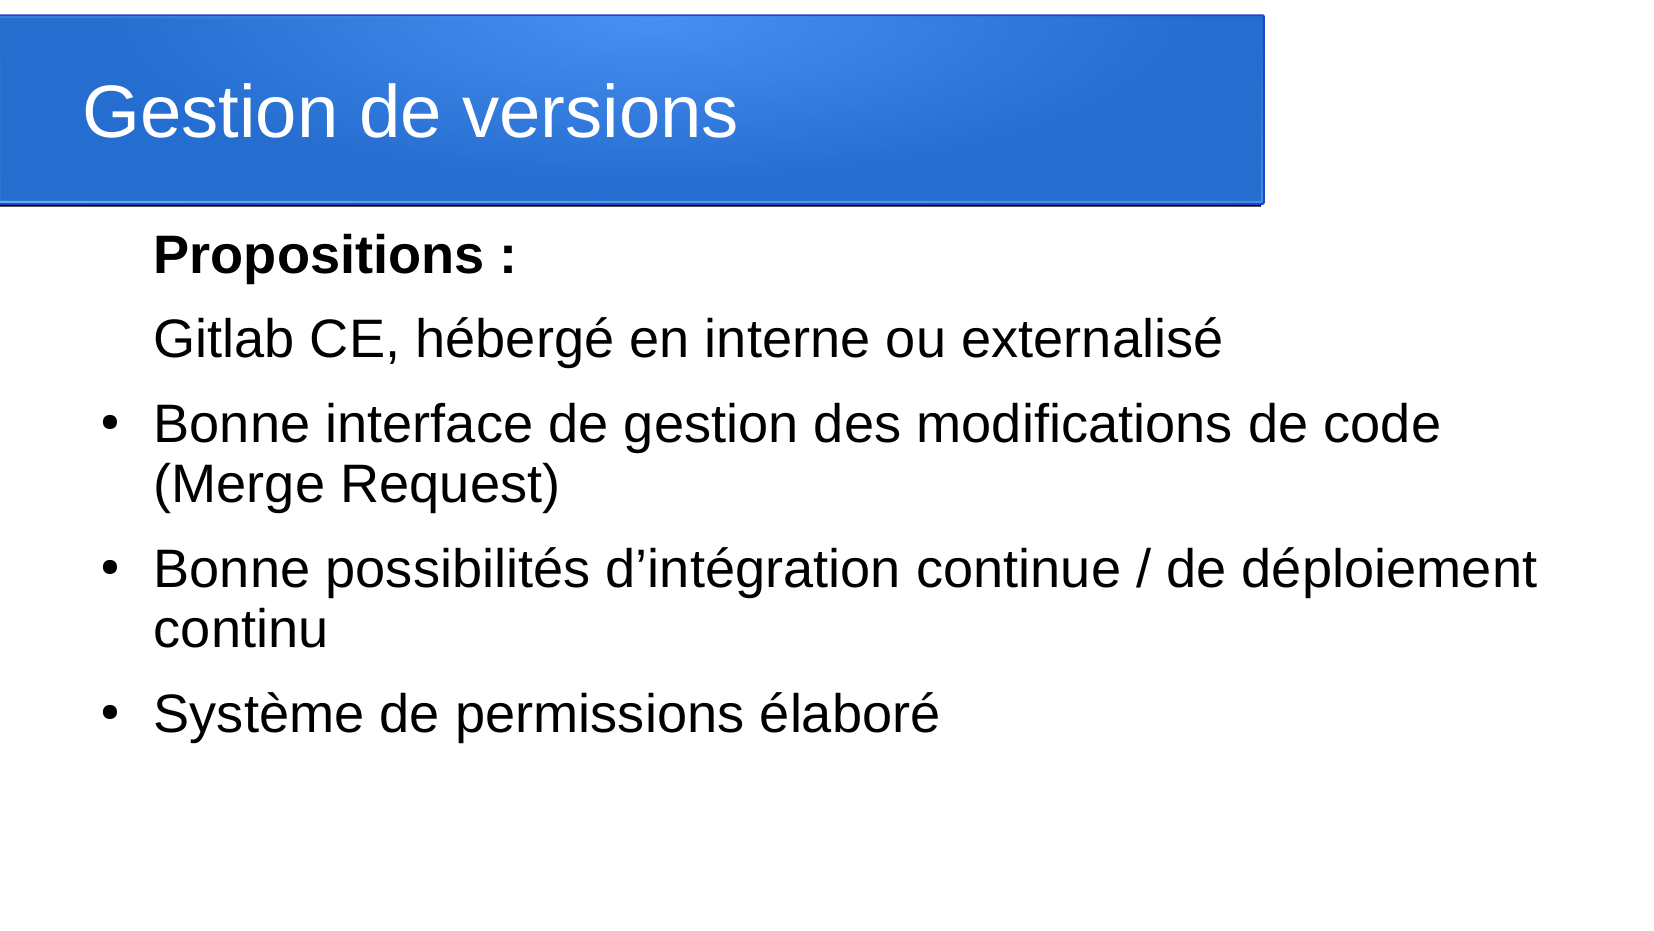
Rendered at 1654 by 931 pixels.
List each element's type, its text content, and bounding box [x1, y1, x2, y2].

list Propositions : Gitlab CE, hébergé en interne ou externalisé Bonne interface de gestion des modifications de code (Merge Request) Bonne possibilités d’intégration continue / de déploiement continu Système de permissions élaboré [82, 224, 1571, 764]
title Gestion de versions [82, 35, 1235, 189]
